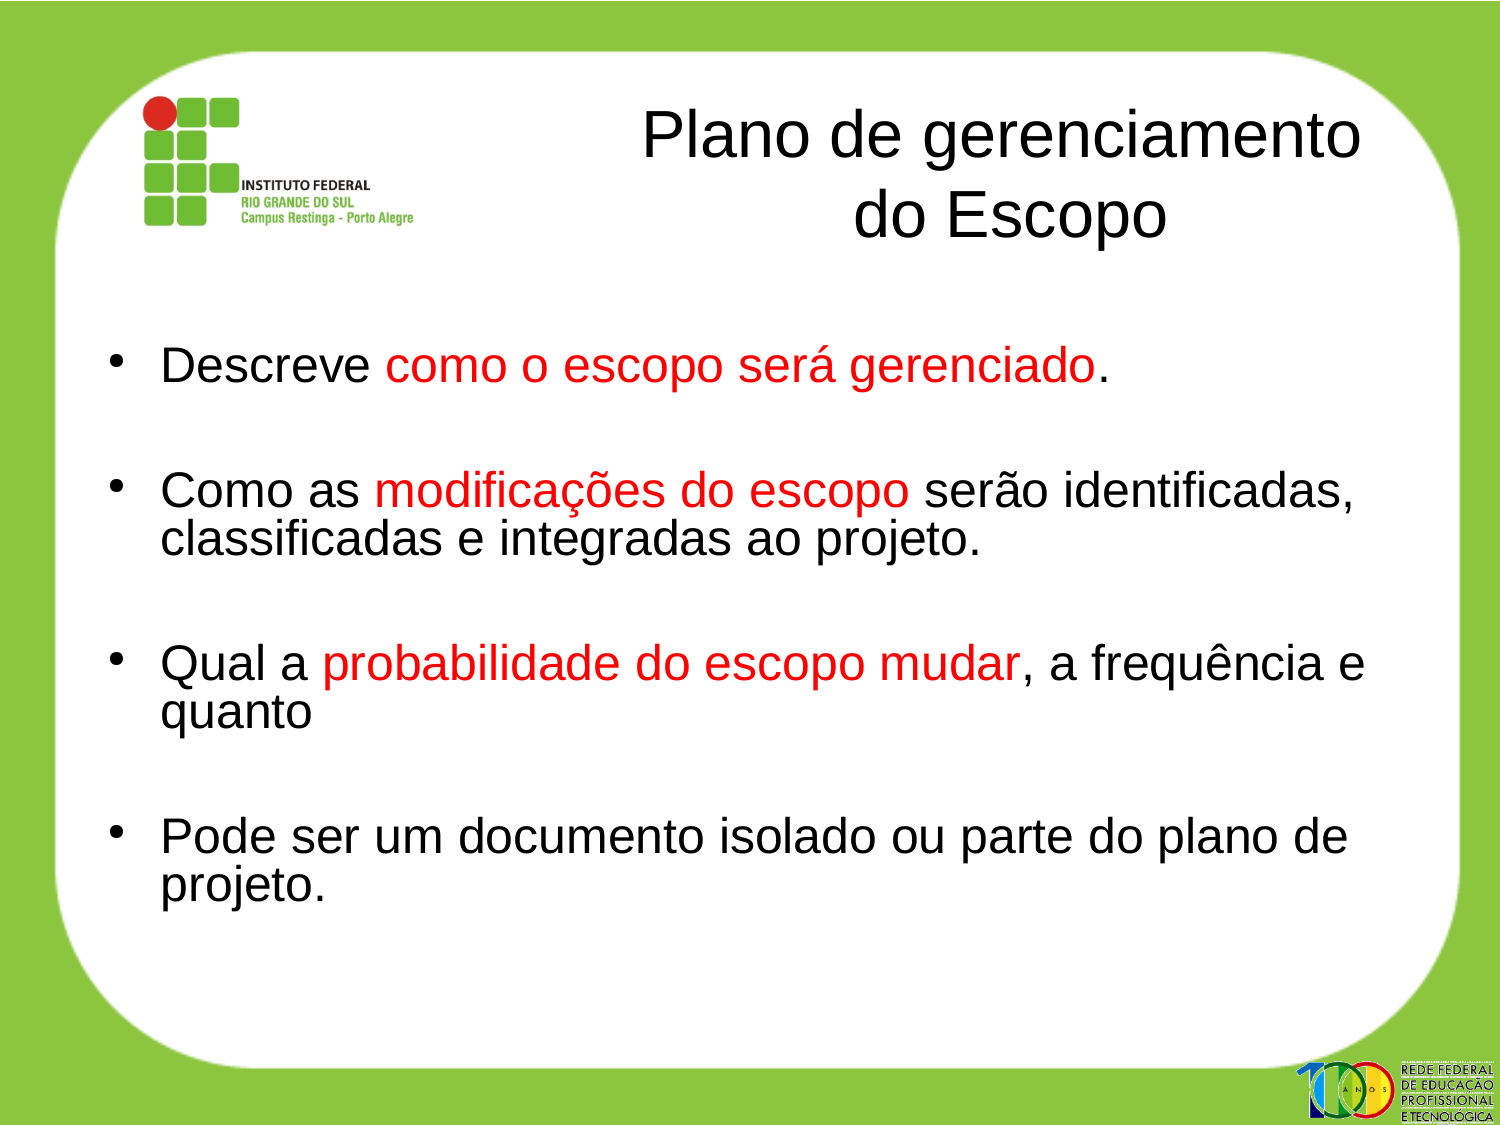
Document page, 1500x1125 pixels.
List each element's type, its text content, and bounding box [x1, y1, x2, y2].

title Plano de gerenciamento do Escopo [590, 70, 1500, 259]
picture [0, 1, 1500, 1125]
list Descreve como o escopo será gerenciado. Como as modificações do escopo serão identificadas, classificadas e integradas ao projeto. Qual a probabilidade do escopo mudar, a frequência e quanto Pode ser um documento isolado ou parte do plano de projeto. [75, 262, 1426, 1035]
